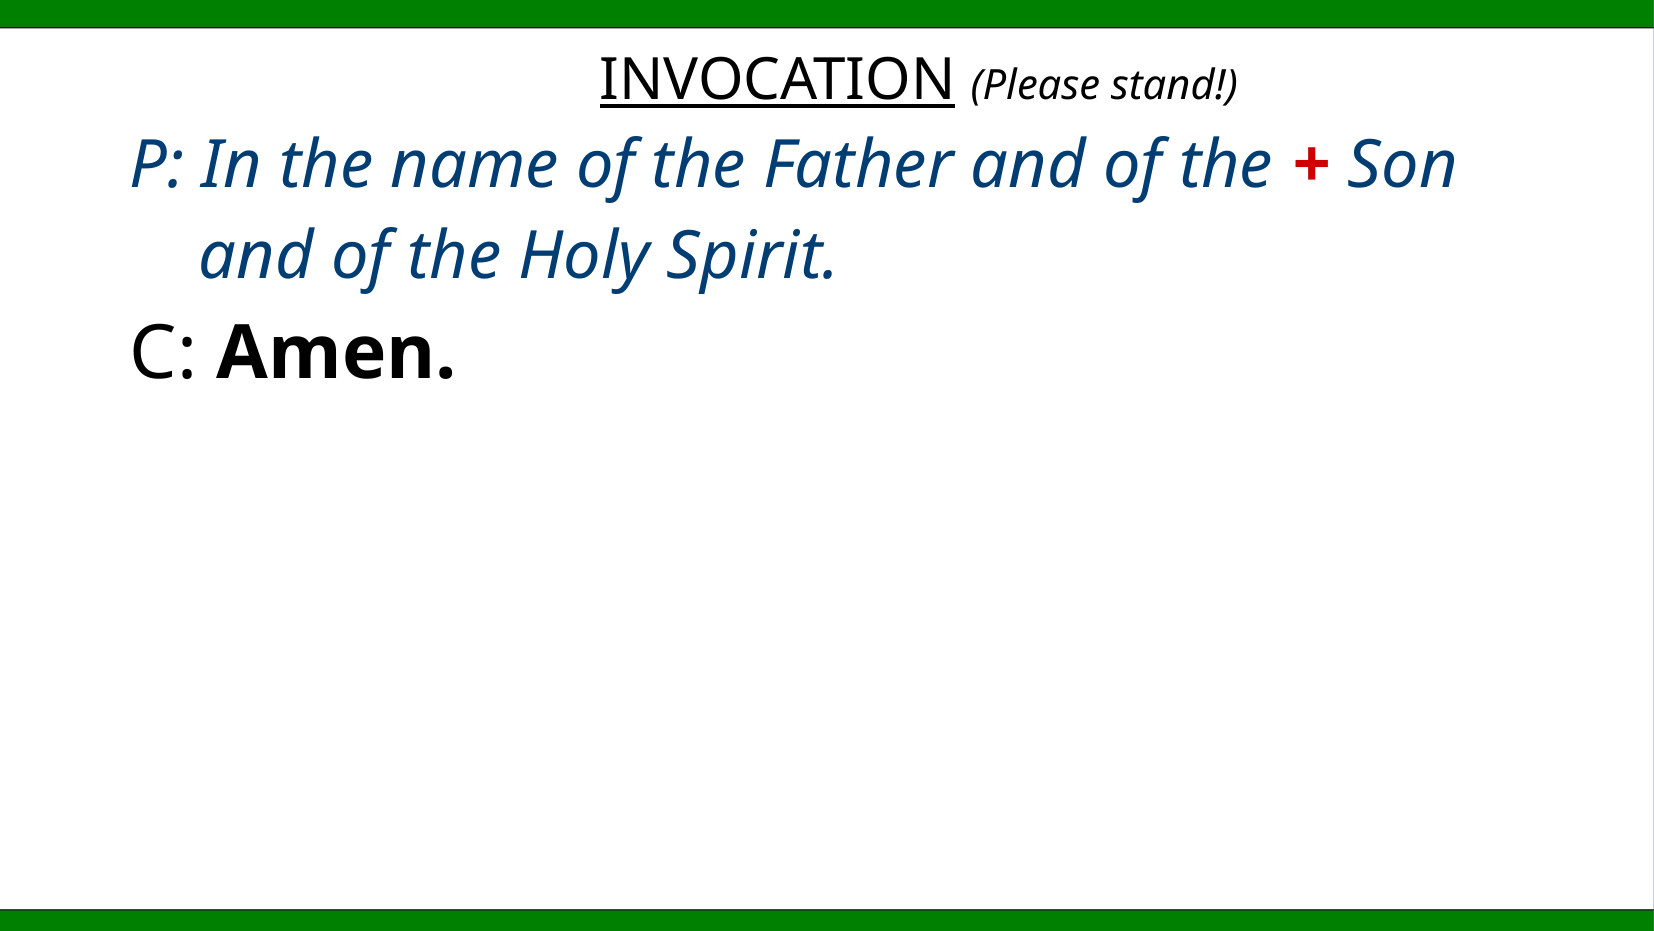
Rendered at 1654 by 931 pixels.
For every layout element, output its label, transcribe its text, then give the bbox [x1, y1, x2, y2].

text_box INVOCATION (Please stand!) P: In the name of the Father and of the + Son and of the Holy Spirit. C: Amen. [115, 30, 1556, 451]
picture [0, 0, 1654, 931]
